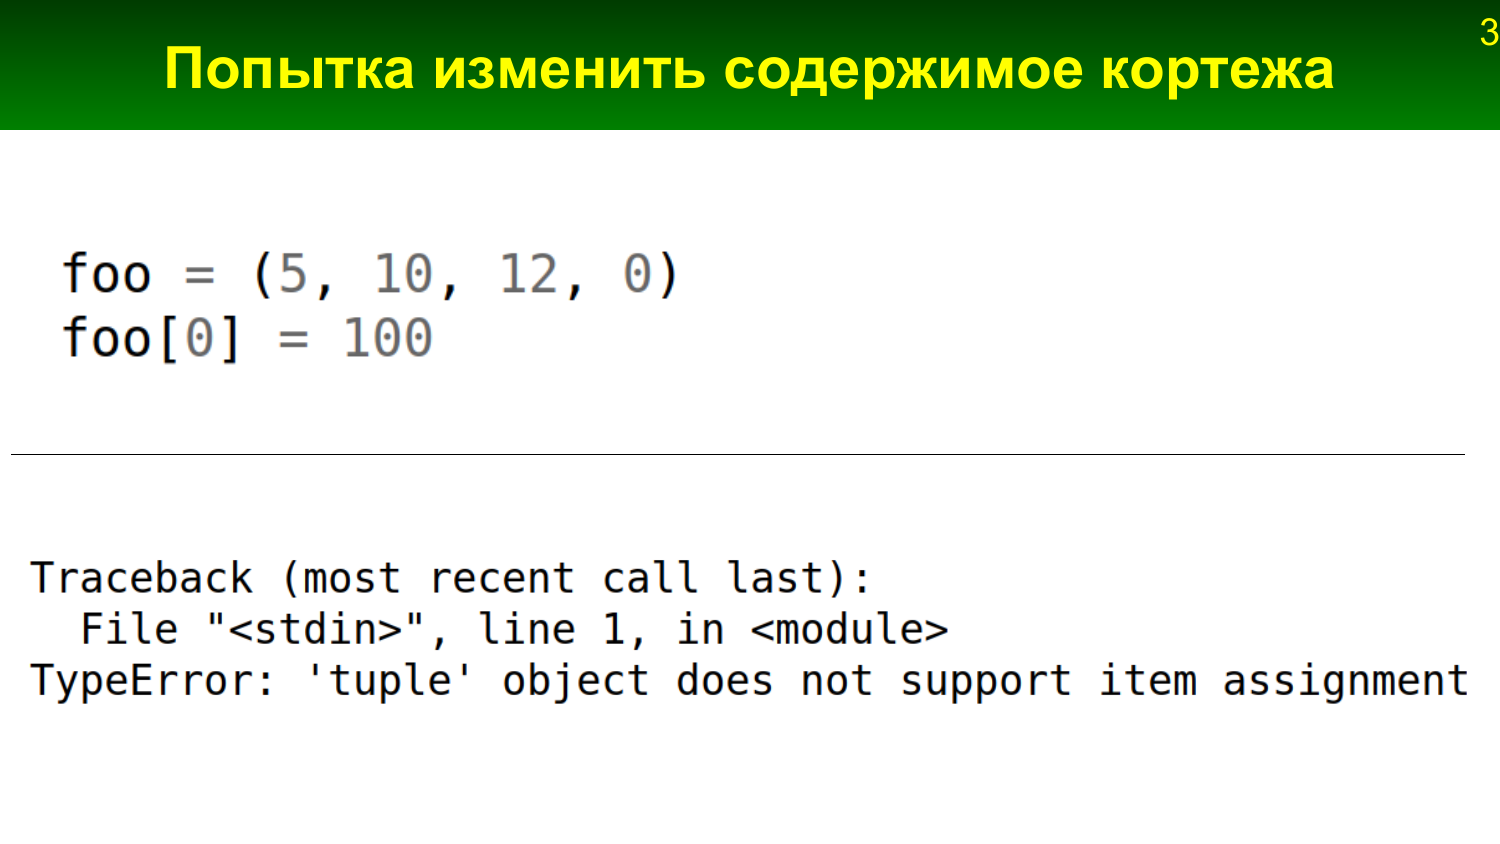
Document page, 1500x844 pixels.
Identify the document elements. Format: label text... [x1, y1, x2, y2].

picture [40, 230, 697, 389]
picture [17, 549, 1483, 725]
title Попытка изменить содержимое кортежа [75, 11, 1426, 119]
